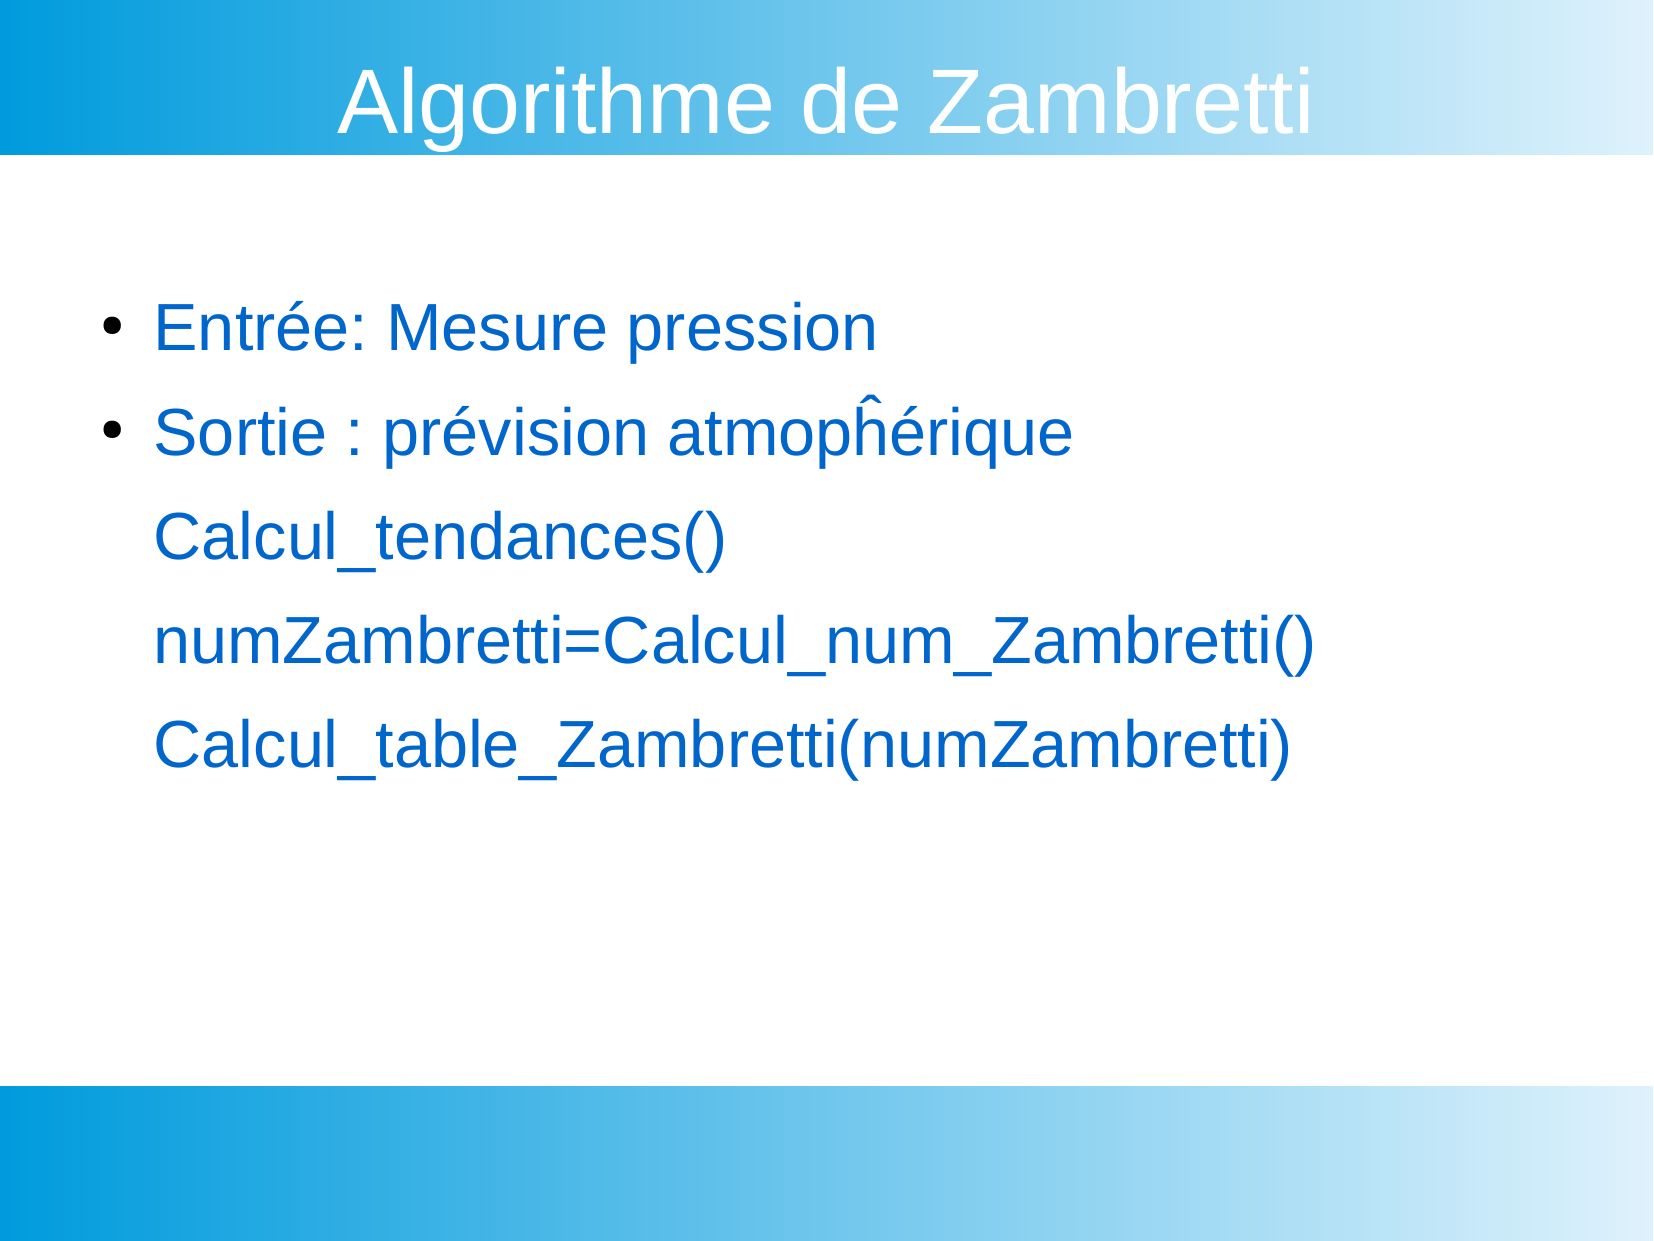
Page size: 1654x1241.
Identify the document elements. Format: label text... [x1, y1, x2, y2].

list Entrée: Mesure pression Sortie : prévision atmopĥérique Calcul_tendances() numZambretti=Calcul_num_Zambretti() Calcul_table_Zambretti(numZambretti) [82, 290, 1571, 1010]
title Algorithme de Zambretti [82, 49, 1571, 155]
